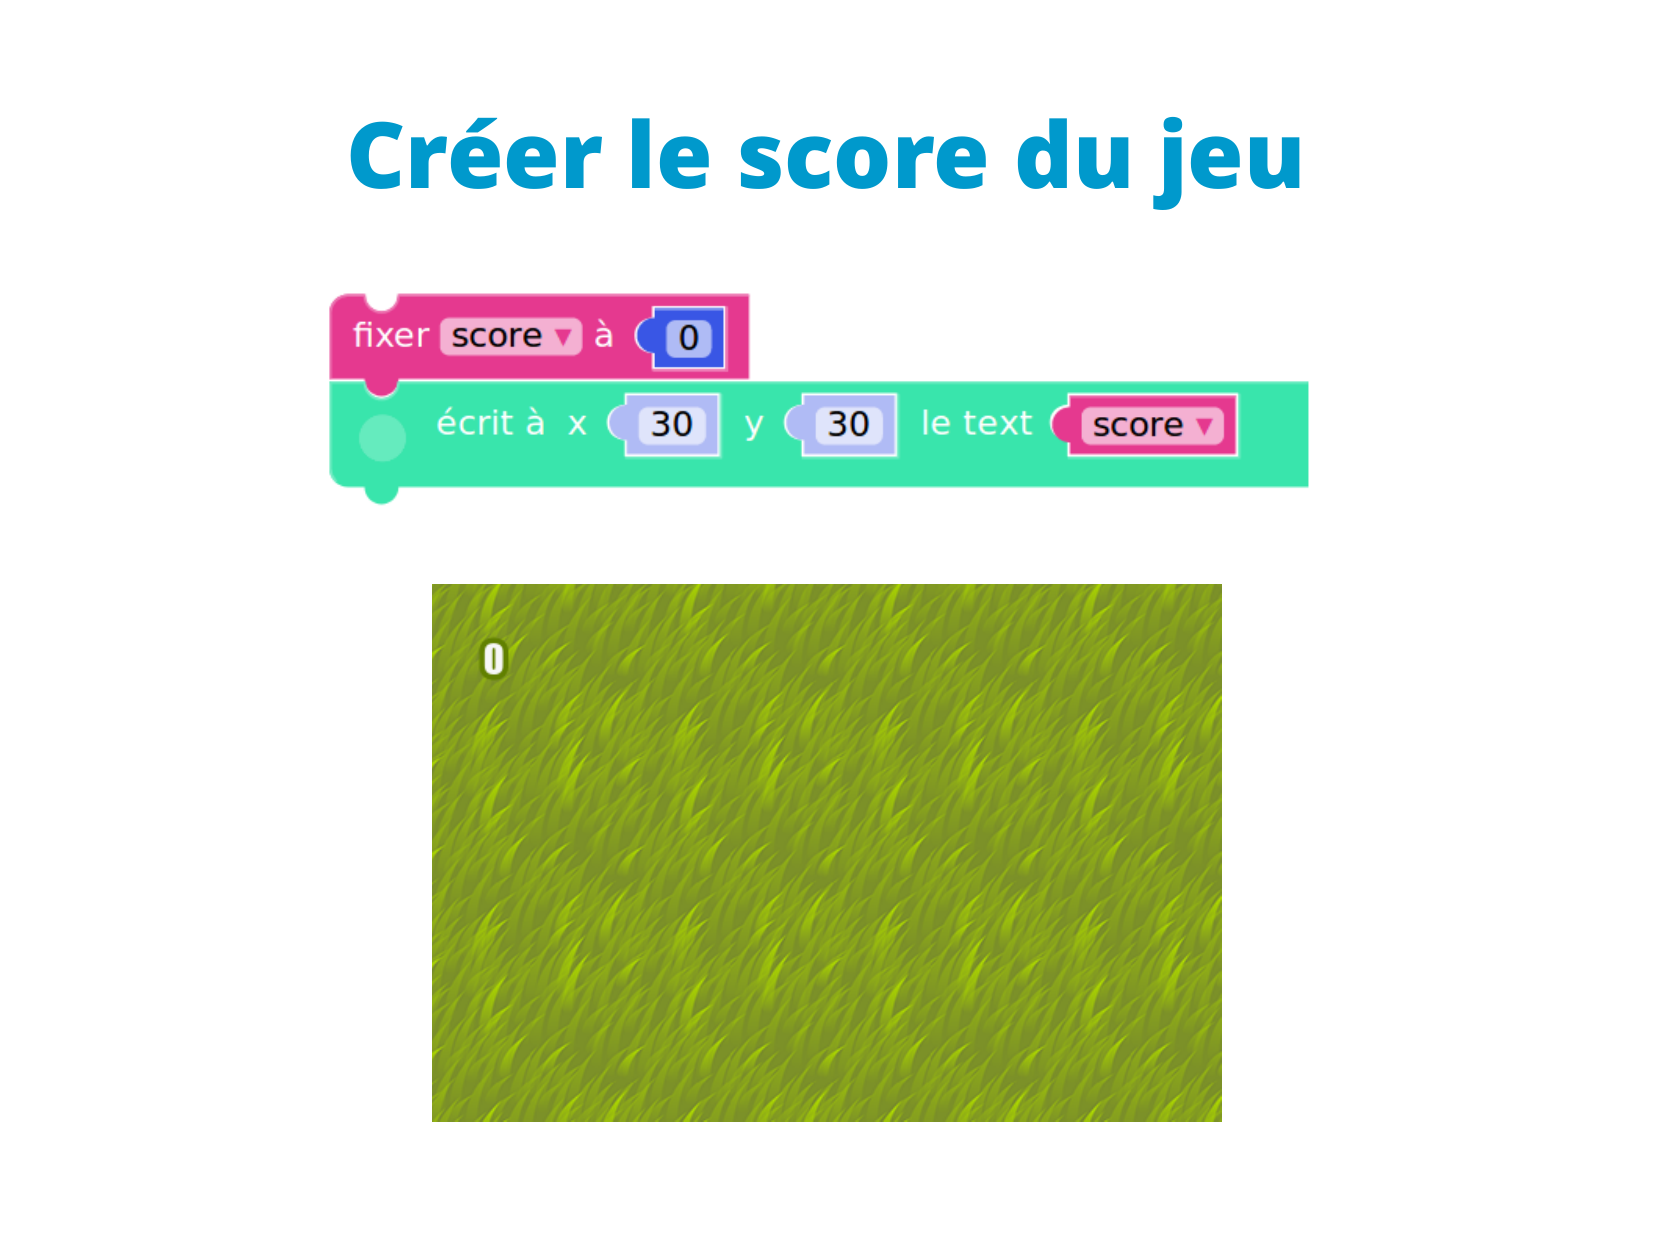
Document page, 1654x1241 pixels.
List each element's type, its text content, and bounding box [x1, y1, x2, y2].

title Créer le score du jeu [82, 49, 1571, 257]
picture [314, 275, 1340, 532]
picture [432, 584, 1222, 1123]
